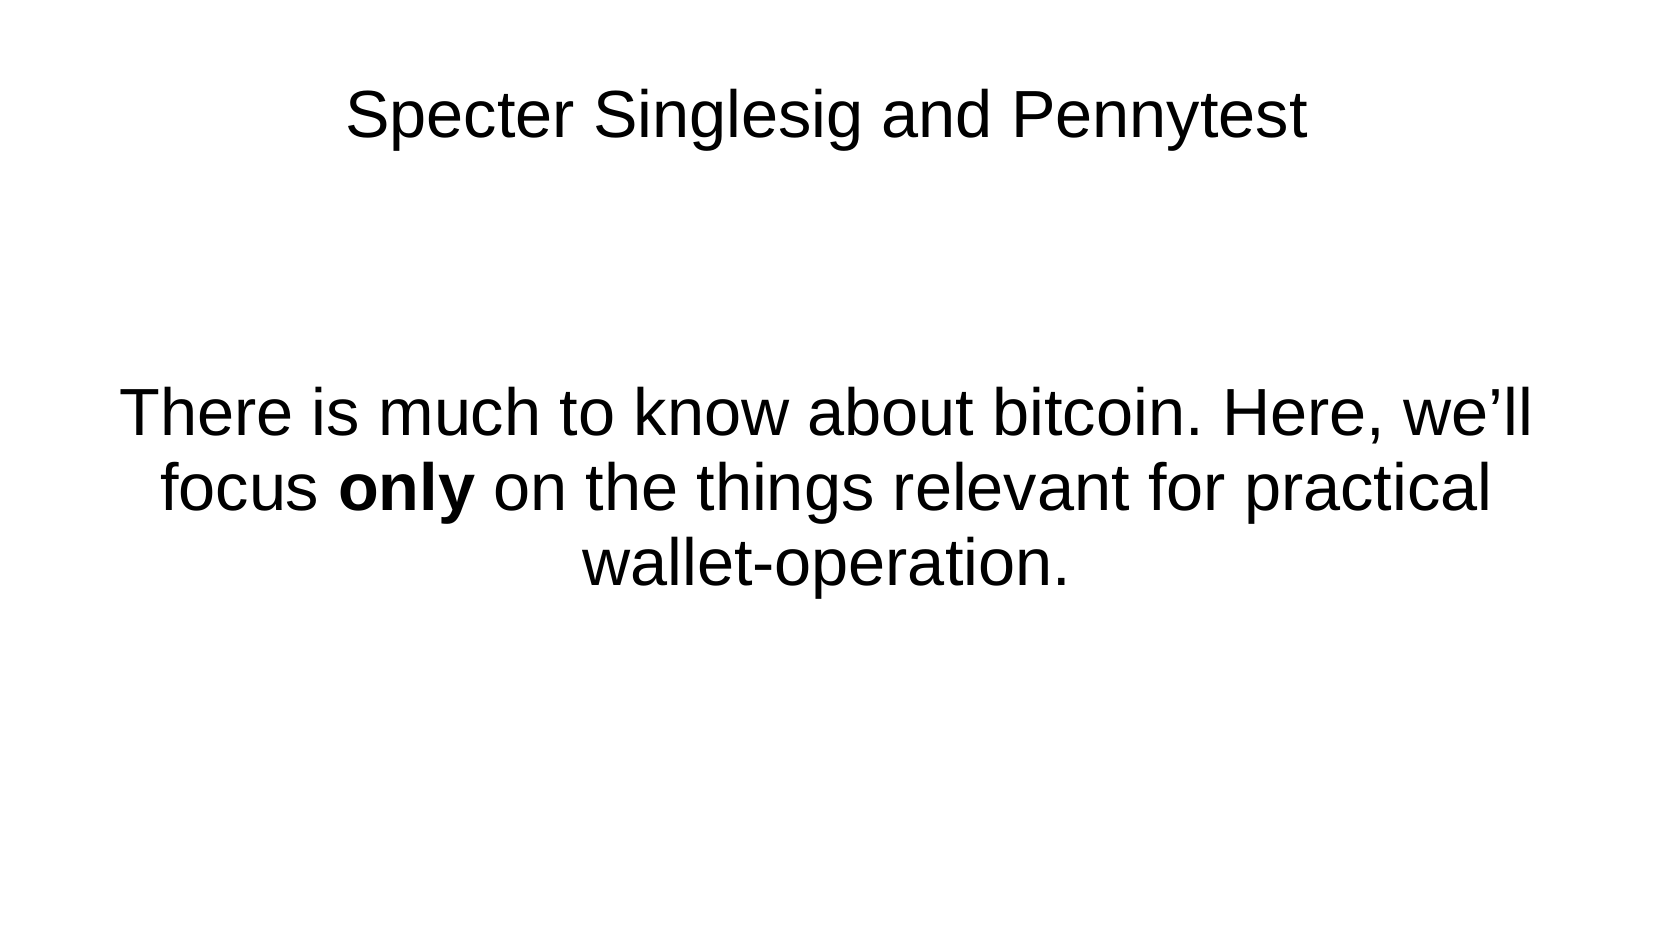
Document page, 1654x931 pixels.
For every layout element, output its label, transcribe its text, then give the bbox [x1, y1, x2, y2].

title Specter Singlesig and Pennytest [82, 2, 1571, 217]
subtitle There is much to know about bitcoin. Here, we’ll focus only on the things relevant for practical wallet-operation. [82, 217, 1571, 758]
